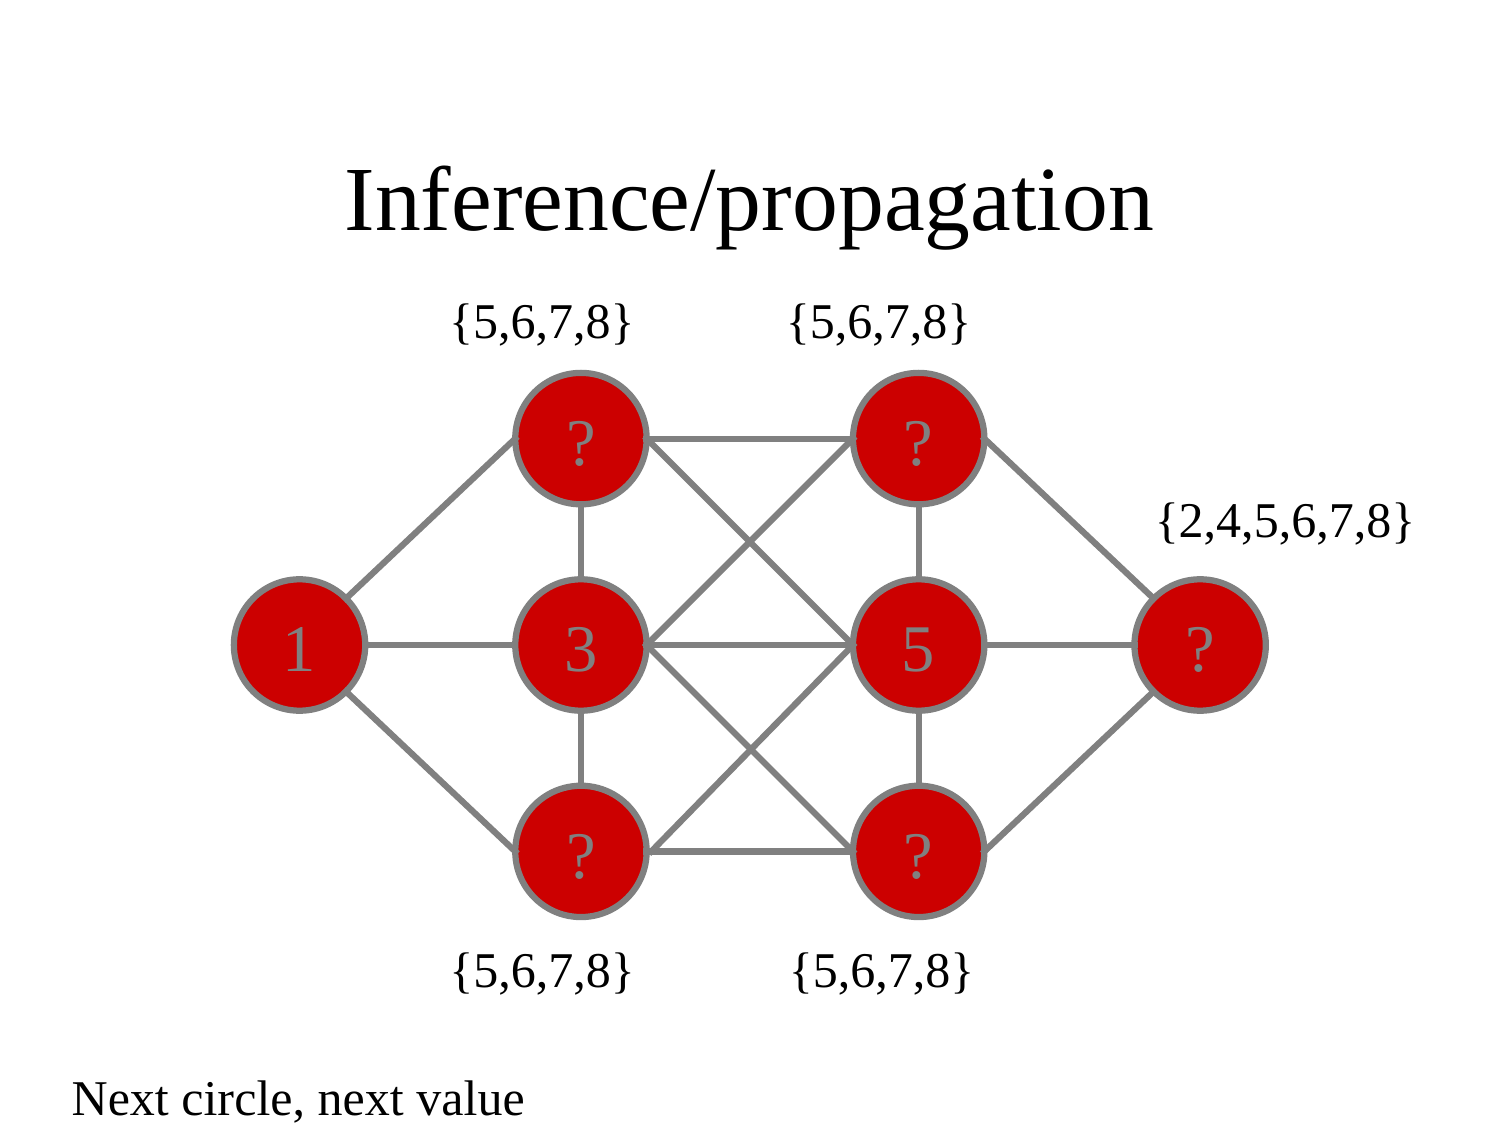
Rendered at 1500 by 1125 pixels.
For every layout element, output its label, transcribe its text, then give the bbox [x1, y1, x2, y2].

text_box ? [1134, 579, 1266, 711]
text_box ? [853, 785, 985, 918]
text_box {5,6,7,8} [810, 280, 1147, 356]
text_box 3 [515, 579, 647, 711]
title Inference/propagation [112, 99, 1388, 288]
text_box ? [515, 372, 647, 505]
text_box 5 [853, 579, 985, 711]
text_box {5,6,7,8} [434, 280, 810, 356]
text_box {5,6,7,8} [434, 929, 774, 1006]
text_box {2,4,5,6,7,8} [1140, 479, 1500, 556]
text_box Next circle, next value [56, 1057, 541, 1125]
text_box {5,6,7,8} [774, 929, 1150, 1006]
text_box ? [515, 785, 647, 918]
text_box 1 [233, 579, 366, 711]
text_box ? [853, 372, 985, 505]
